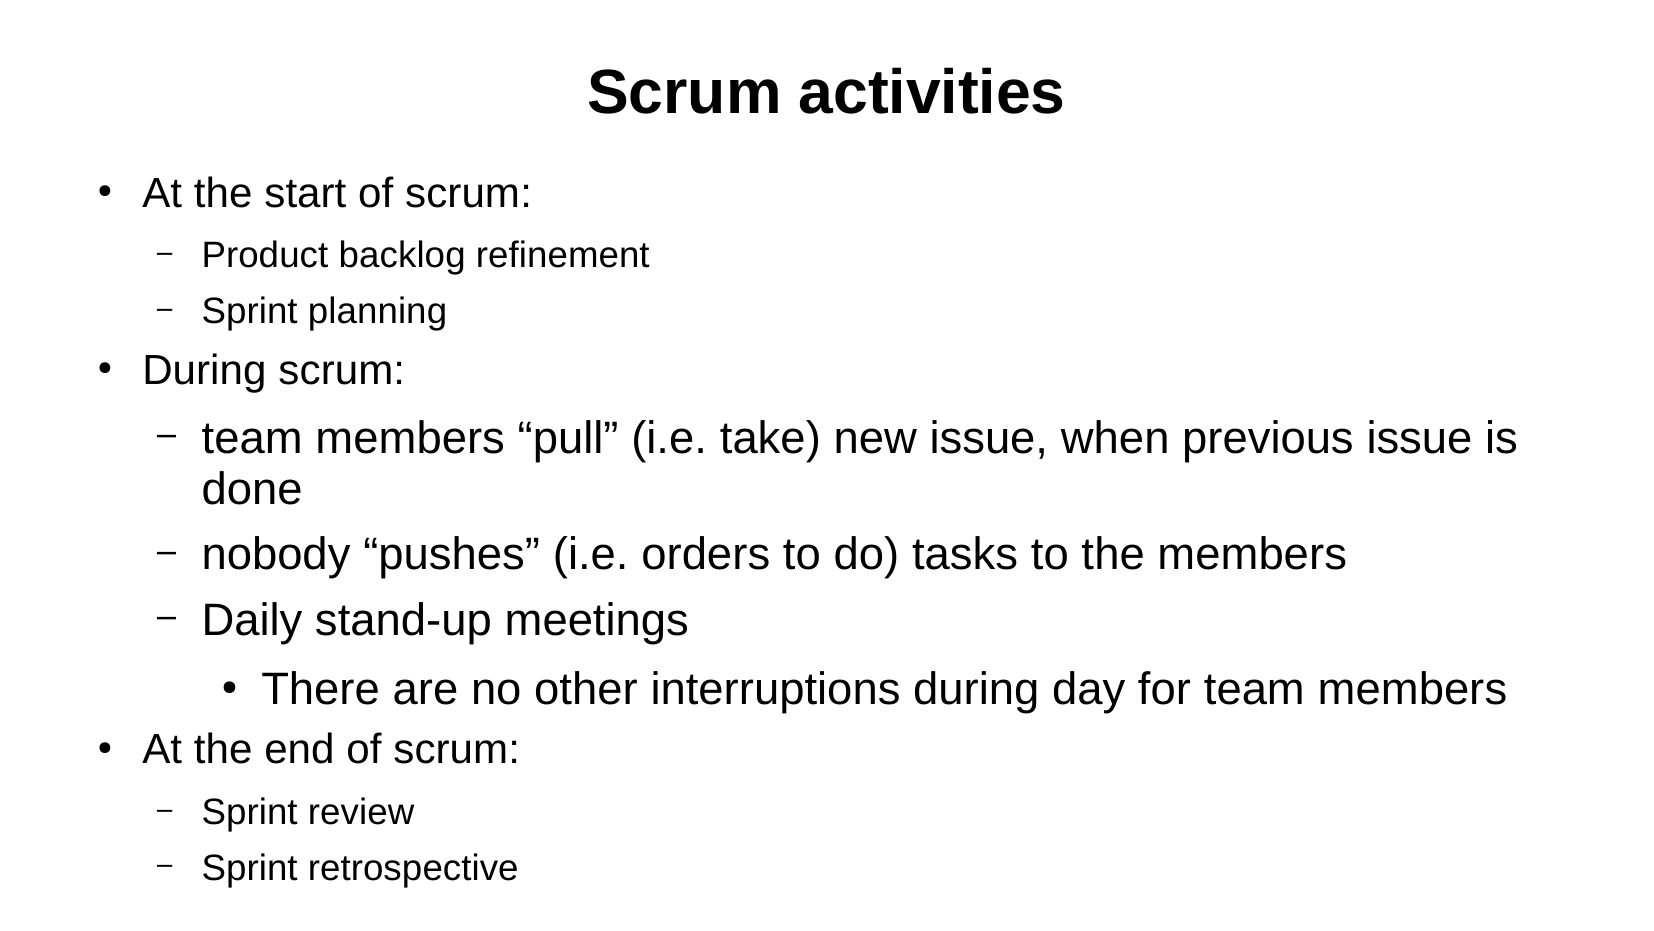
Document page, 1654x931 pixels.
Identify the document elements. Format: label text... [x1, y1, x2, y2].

list At the start of scrum: Product backlog refinement Sprint planning During scrum: team members “pull” (i.e. take) new issue, when previous issue is done nobody “pushes” (i.e. orders to do) tasks to the members Daily stand-up meetings There are no other interruptions during day for team members At the end of scrum: Sprint review Sprint retrospective [82, 168, 1538, 889]
title Scrum activities [82, 37, 1571, 147]
